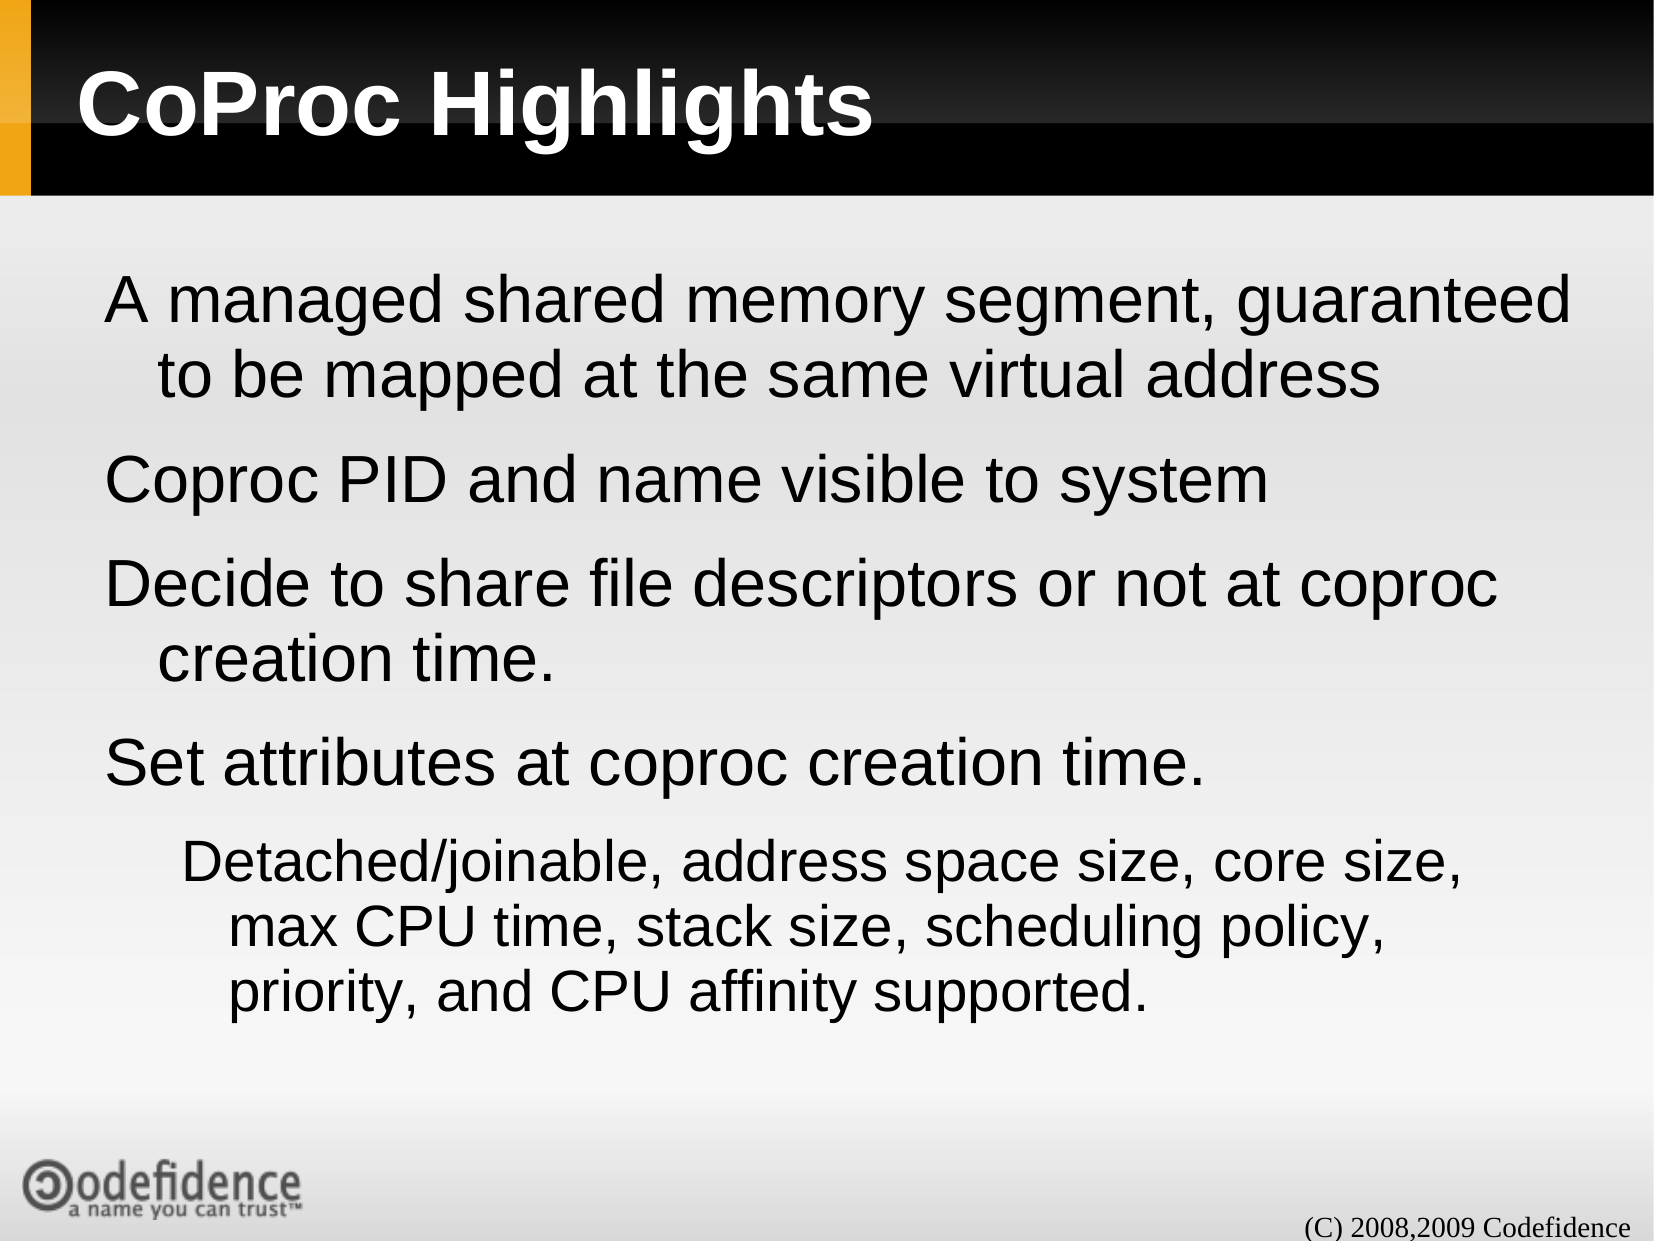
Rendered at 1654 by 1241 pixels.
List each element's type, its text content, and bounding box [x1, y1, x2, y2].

picture [0, 0, 1654, 1241]
title CoProc Highlights [76, 7, 1565, 200]
list A managed shared memory segment, guaranteed to be mapped at the same virtual address Coproc PID and name visible to system Decide to share file descriptors or not at coproc creation time. Set attributes at coproc creation time. Detached/joinable, address space size, core size, max CPU time, stack size, scheduling policy, priority, and CPU affinity supported. [86, 262, 1576, 1100]
